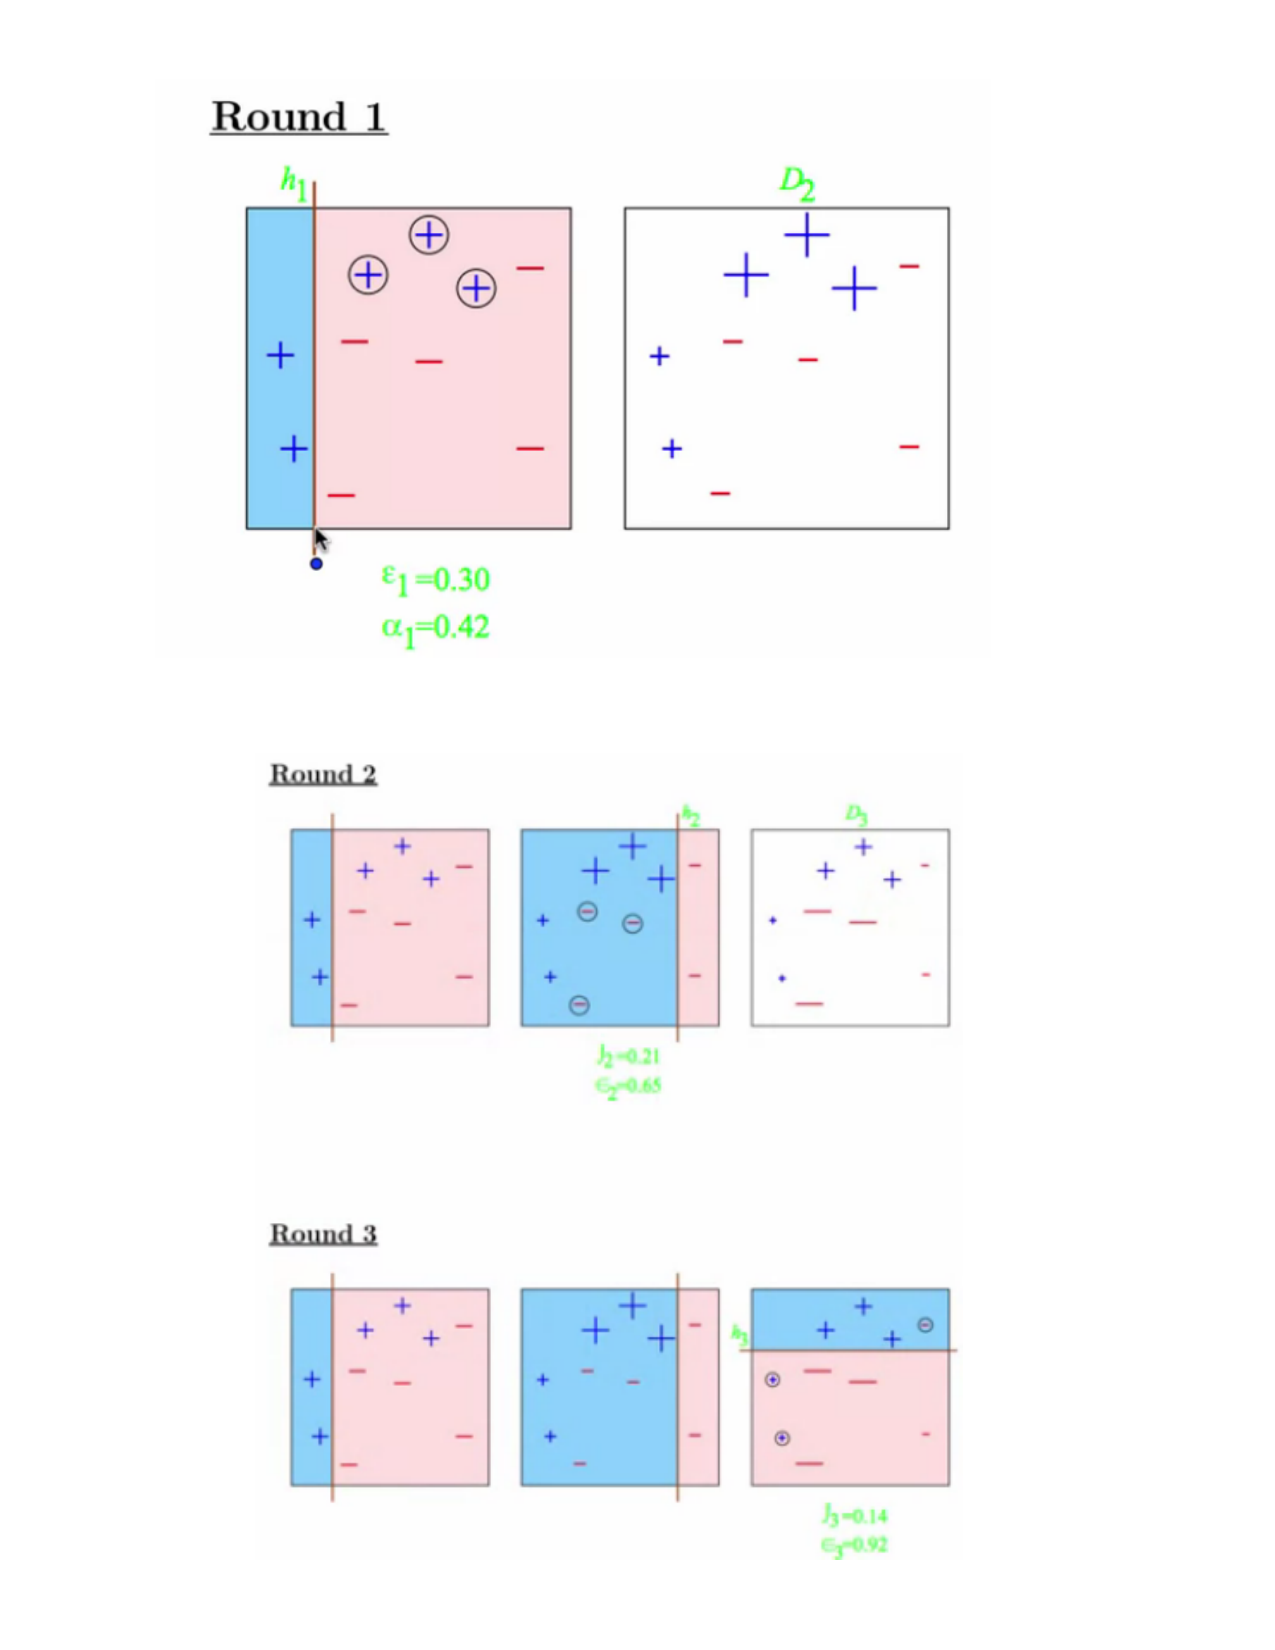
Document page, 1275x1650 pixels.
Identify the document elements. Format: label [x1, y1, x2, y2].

picture [255, 753, 963, 1561]
picture [155, 79, 991, 658]
